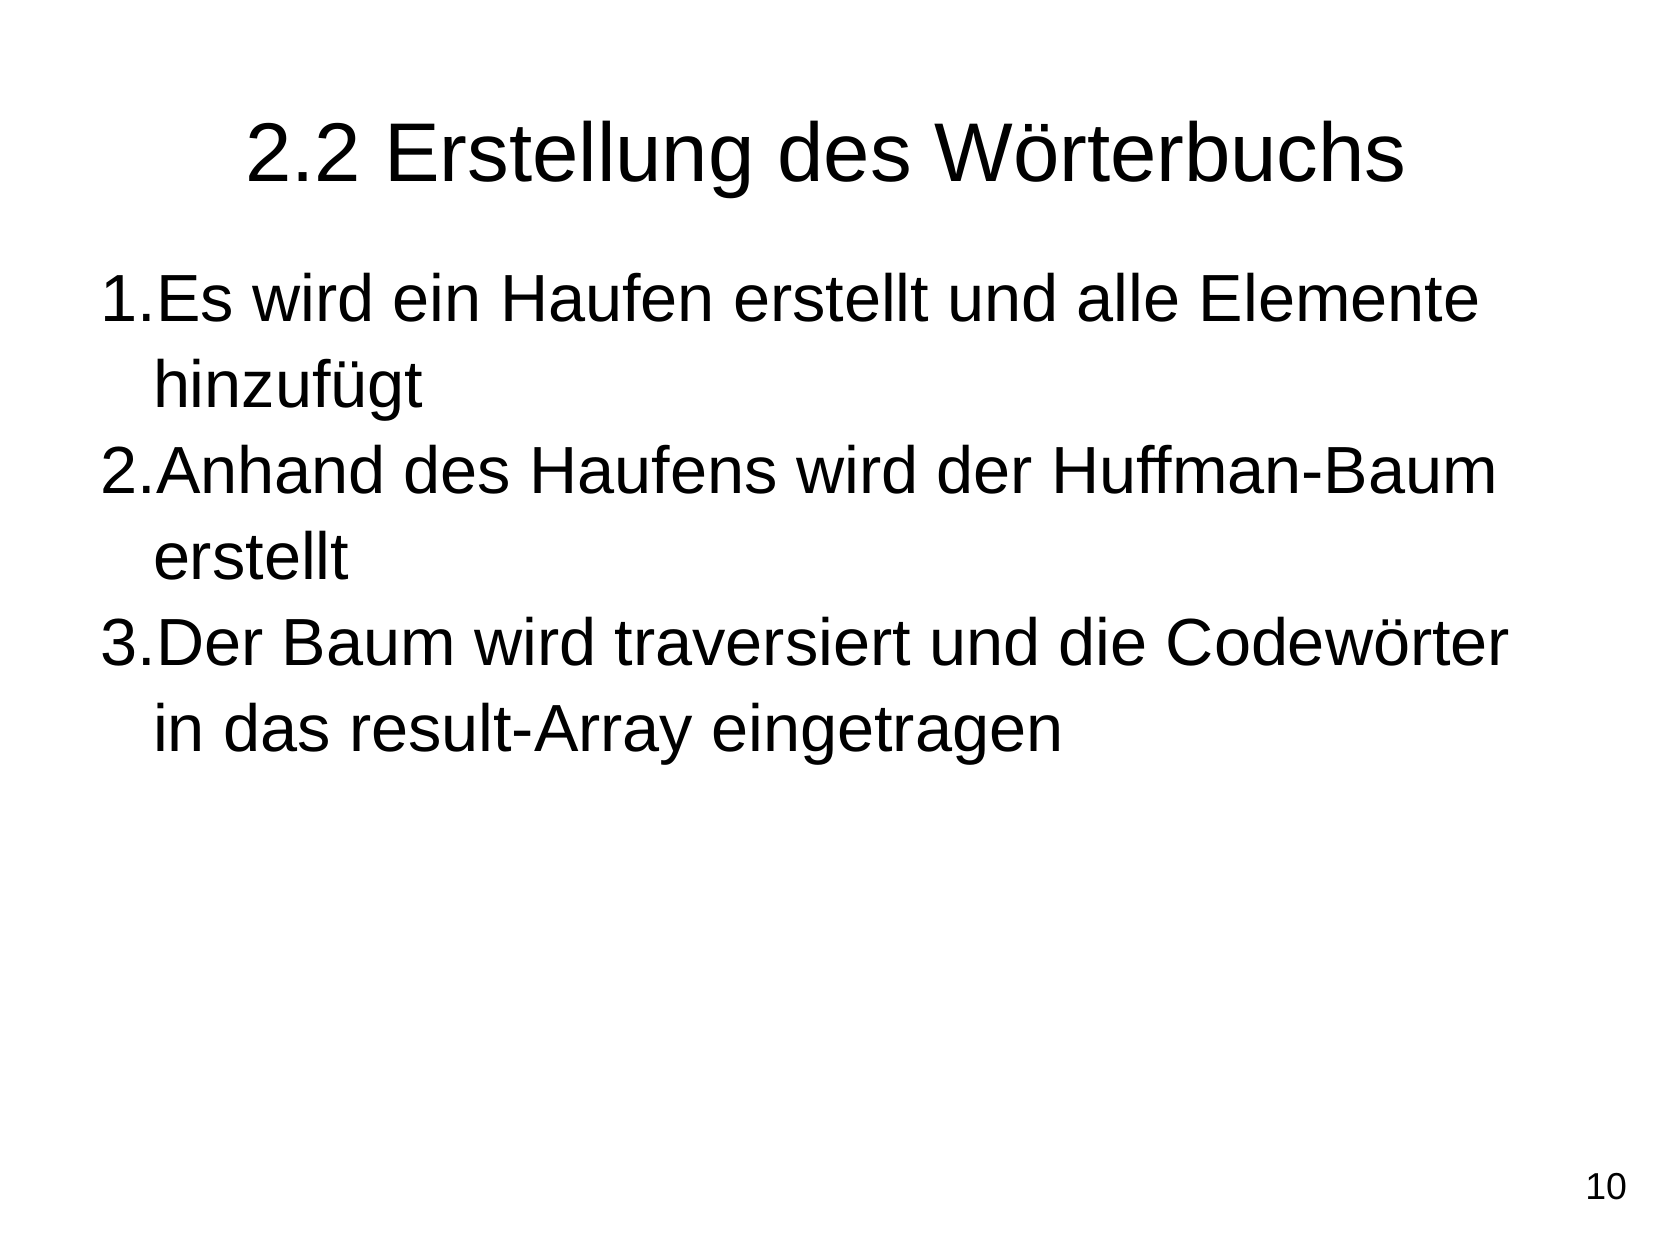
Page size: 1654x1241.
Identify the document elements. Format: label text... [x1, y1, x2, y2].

text_box <number> [1259, 1158, 1642, 1229]
title 2.2 Erstellung des Wörterbuchs [82, 16, 1571, 250]
subtitle Es wird ein Haufen erstellt und alle Elemente hinzufügt Anhand des Haufens wird der Huffman-Baum erstellt Der Baum wird traversiert und die Codewörter in das result-Array eingetragen [82, 250, 1571, 1050]
